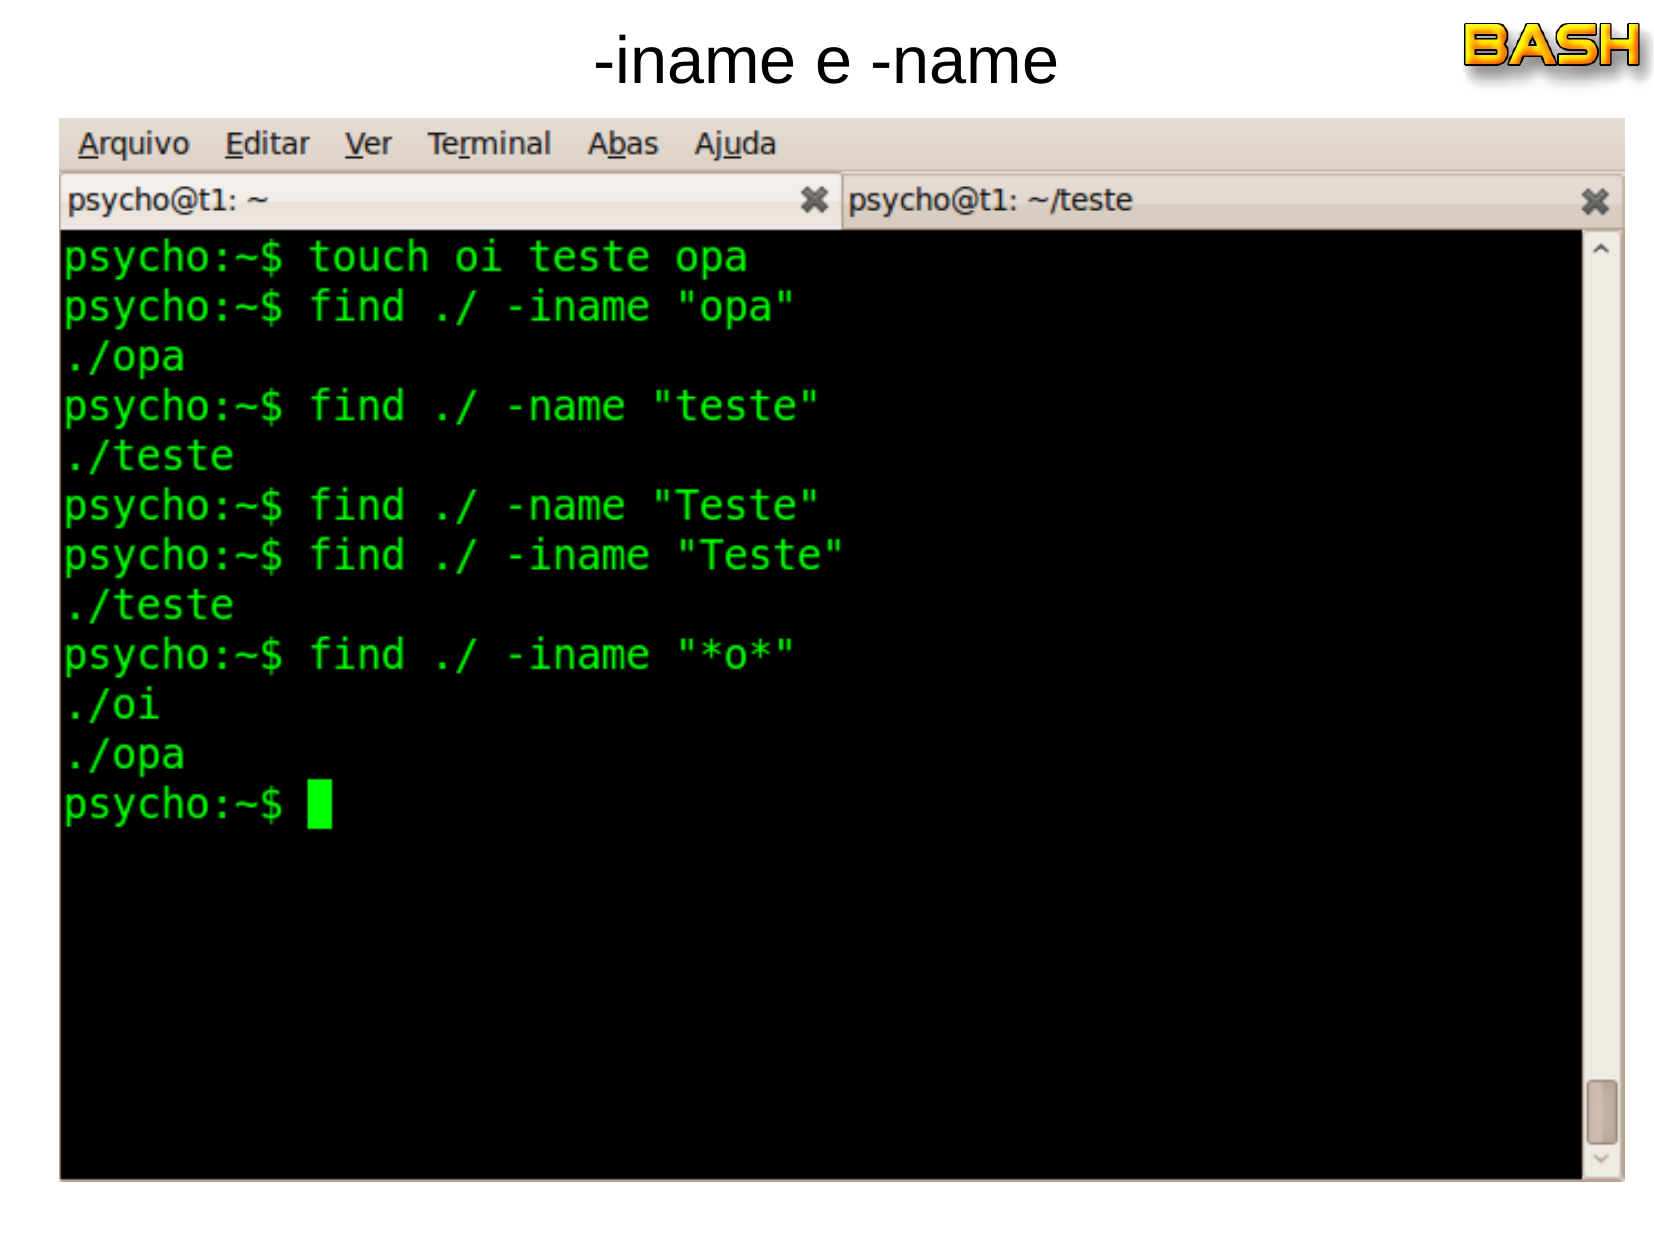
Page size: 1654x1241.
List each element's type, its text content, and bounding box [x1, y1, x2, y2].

picture [59, 118, 1625, 1182]
title -iname e -name [82, 22, 1571, 98]
picture [1450, 0, 1654, 96]
